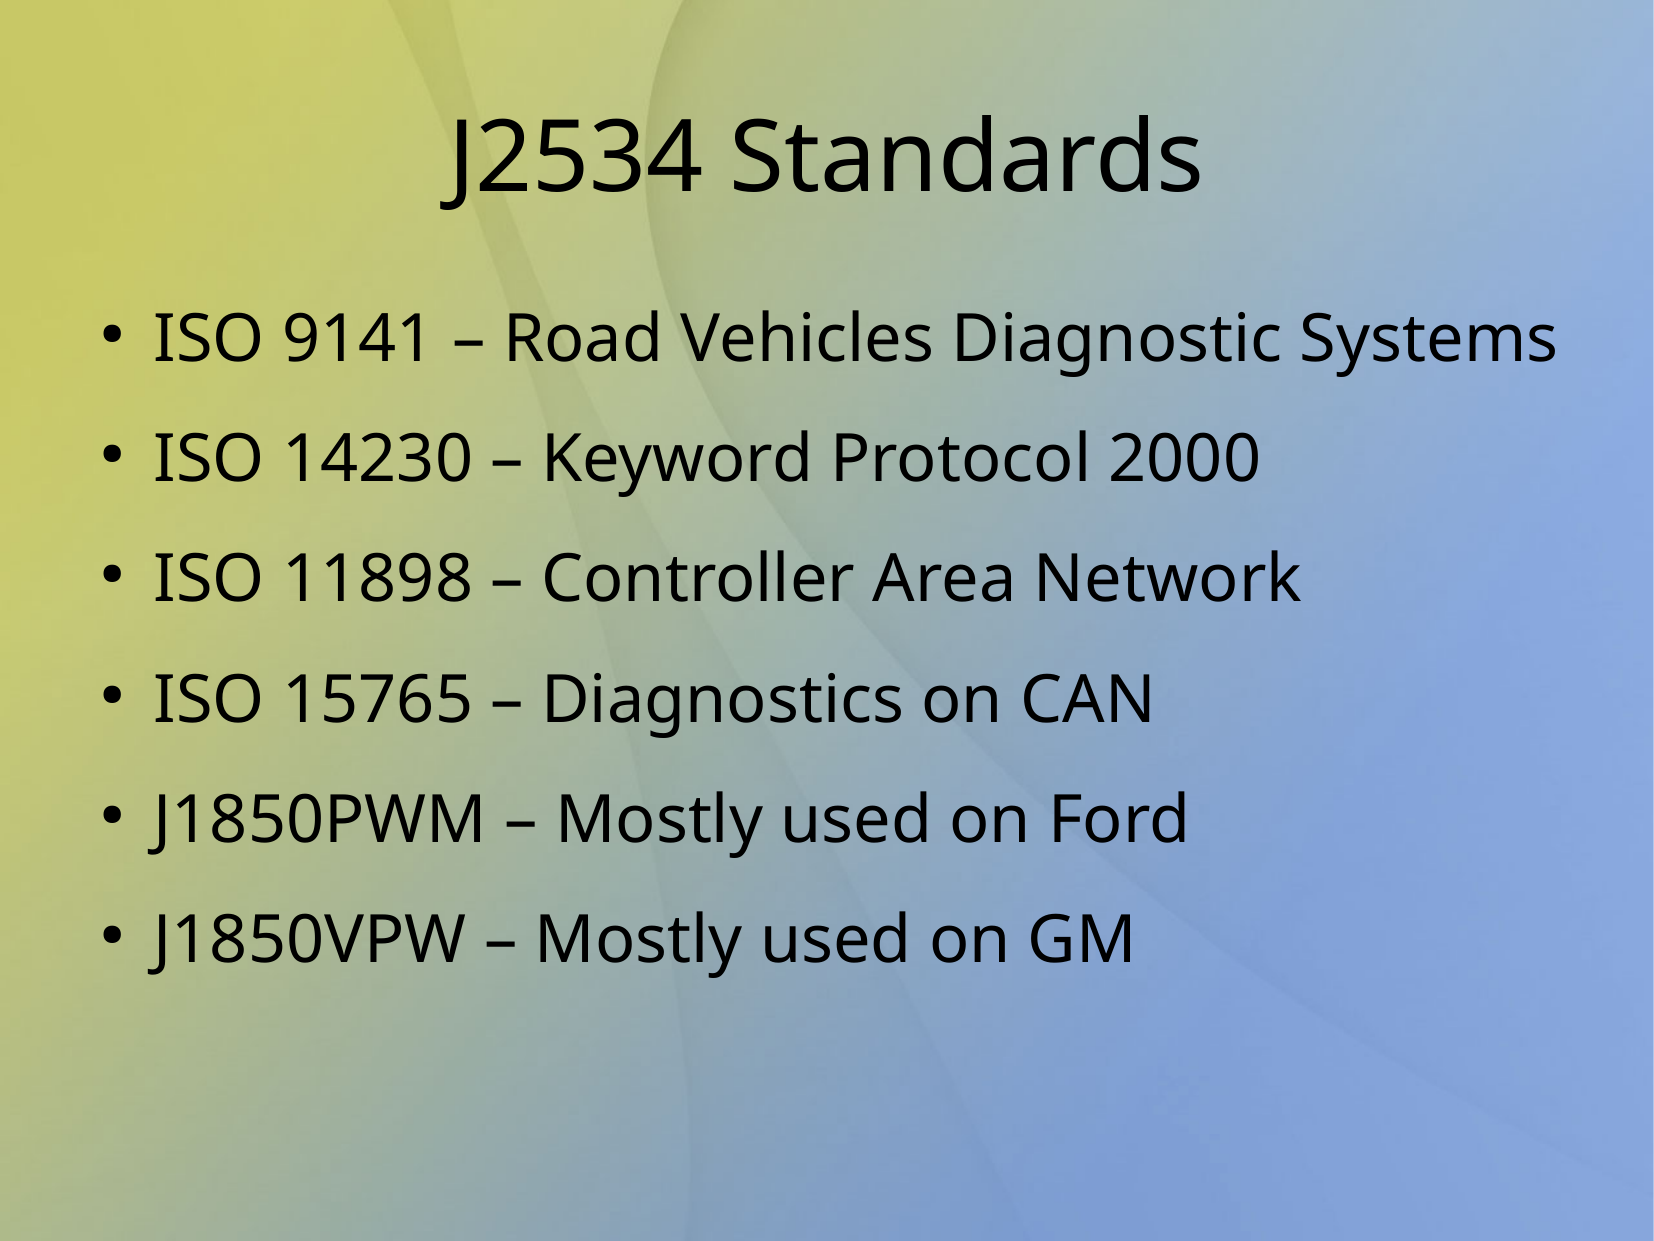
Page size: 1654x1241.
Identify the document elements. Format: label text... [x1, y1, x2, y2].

picture [0, 0, 1654, 1241]
list ISO 9141 – Road Vehicles Diagnostic Systems ISO 14230 – Keyword Protocol 2000 ISO 11898 – Controller Area Network ISO 15765 – Diagnostics on CAN J1850PWM – Mostly used on Ford J1850VPW – Mostly used on GM [82, 290, 1571, 1109]
title J2534 Standards [82, 49, 1571, 257]
